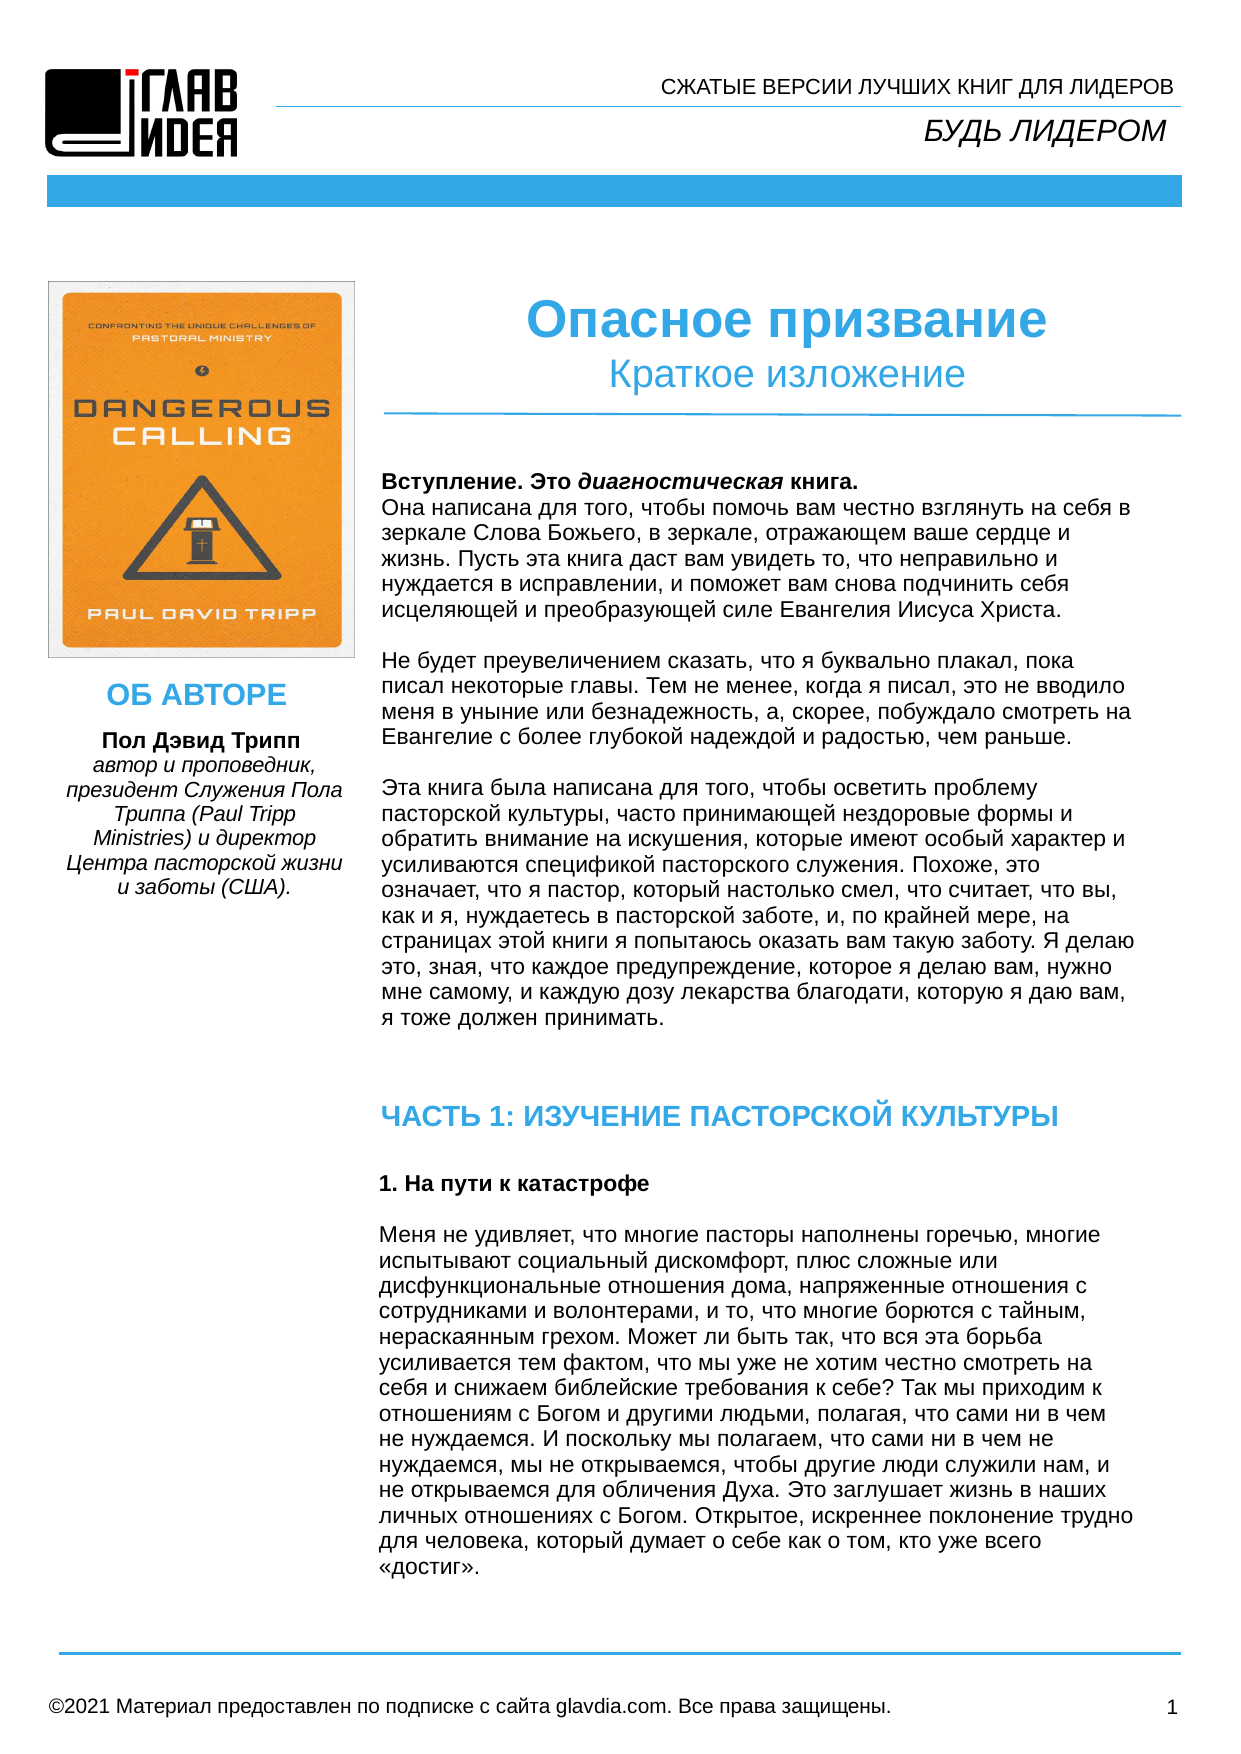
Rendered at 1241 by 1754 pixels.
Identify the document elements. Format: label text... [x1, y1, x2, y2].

text_box [47, 175, 1182, 207]
title СЖАТЫЕ ВЕРСИИ ЛУЧШИХ КНИГ ДЛЯ ЛИДЕРОВ [464, 107, 747, 111]
text_box Краткое изложение [472, 344, 1103, 405]
picture [48, 281, 355, 658]
text_box Опасное призвание [393, 281, 1182, 356]
picture [45, 69, 237, 157]
title СЖАТЫЕ ВЕРСИИ ЛУЧШИХ КНИГ ДЛЯ ЛИДЕРОВ [464, 62, 1182, 106]
text_box Пол Дэвид Трипп автор и проповедник, президент Служения Пола Триппа (Paul Tripp Ministries) и директор Центра пасторской жизни и заботы (США). [47, 720, 363, 915]
text_box БУДЬ ЛИДЕРОМ [747, 107, 1182, 170]
text_box ЧАСТЬ 1: ИЗУЧЕНИЕ ПАСТОРСКОЙ КУЛЬТУРЫ [366, 1092, 1182, 1141]
text_box 1. На пути к катастрофе Меня не удивляет, что многие пасторы наполнены горечью, многие испытывают социальный дискомфорт, плюс сложные или дисфункциональные отношения дома, напряженные отношения с сотрудниками и волонтерами, и то, что многие борются с тайным, нераскаянным грехом. Может ли быть так, что вся эта борьба усиливается тем фактом, что мы уже не хотим честно смотреть на себя и снижаем библейские требования к себе? Так мы приходим к отношениям с Богом и другими людьми, полагая, что сами ни в чем не нуждаемся. И поскольку мы полагаем, что сами ни в чем не нуждаемся, мы не открываемся, чтобы другие люди служили нам, и не открываемся для обличения Духа. Это заглушает жизнь в наших личных отношениях с Богом. Открытое, искреннее поклонение трудно для человека, который думает о себе как о том, кто уже всего «достиг». [364, 1163, 1152, 1612]
text_box ОБ АВТОРЕ [39, 670, 355, 721]
text_box Вступление. Это диагностическая книга. Она написана для того, чтобы помочь вам честно взглянуть на себя в зеркале Слова Божьего, в зеркале, отражающем ваше сердце и жизнь. Пусть эта книга даст вам увидеть то, что неправильно и нуждается в исправлении, и поможет вам снова подчинить себя исцеляющей и преобразующей силе Евангелия Иисуса Христа. Не будет преувеличением сказать, что я буквально плакал, пока писал некоторые главы. Тем не менее, когда я писал, это не вводило меня в уныние или безнадежность, а, скорее, побуждало смотреть на Евангелие с более глубокой надеждой и радостью, чем раньше. Эта книга была написана для того, чтобы осветить проблему пасторской культуры, часто принимающей нездоровые формы и обратить внимание на искушения, которые имеют особый характер и усиливаются спецификой пасторского служения. Похоже, это означает, что я пастор, который настолько смел, что считает, что вы, как и я, нуждаетесь в пасторской заботе, и, по крайней мере, на страницах этой книги я попытаюсь оказать вам такую заботу. Я делаю это, зная, что каждое предупреждение, которое я делаю вам, нужно мне самому, и каждую дозу лекарства благодати, которую я даю вам, я тоже должен принимать. [366, 461, 1154, 1038]
